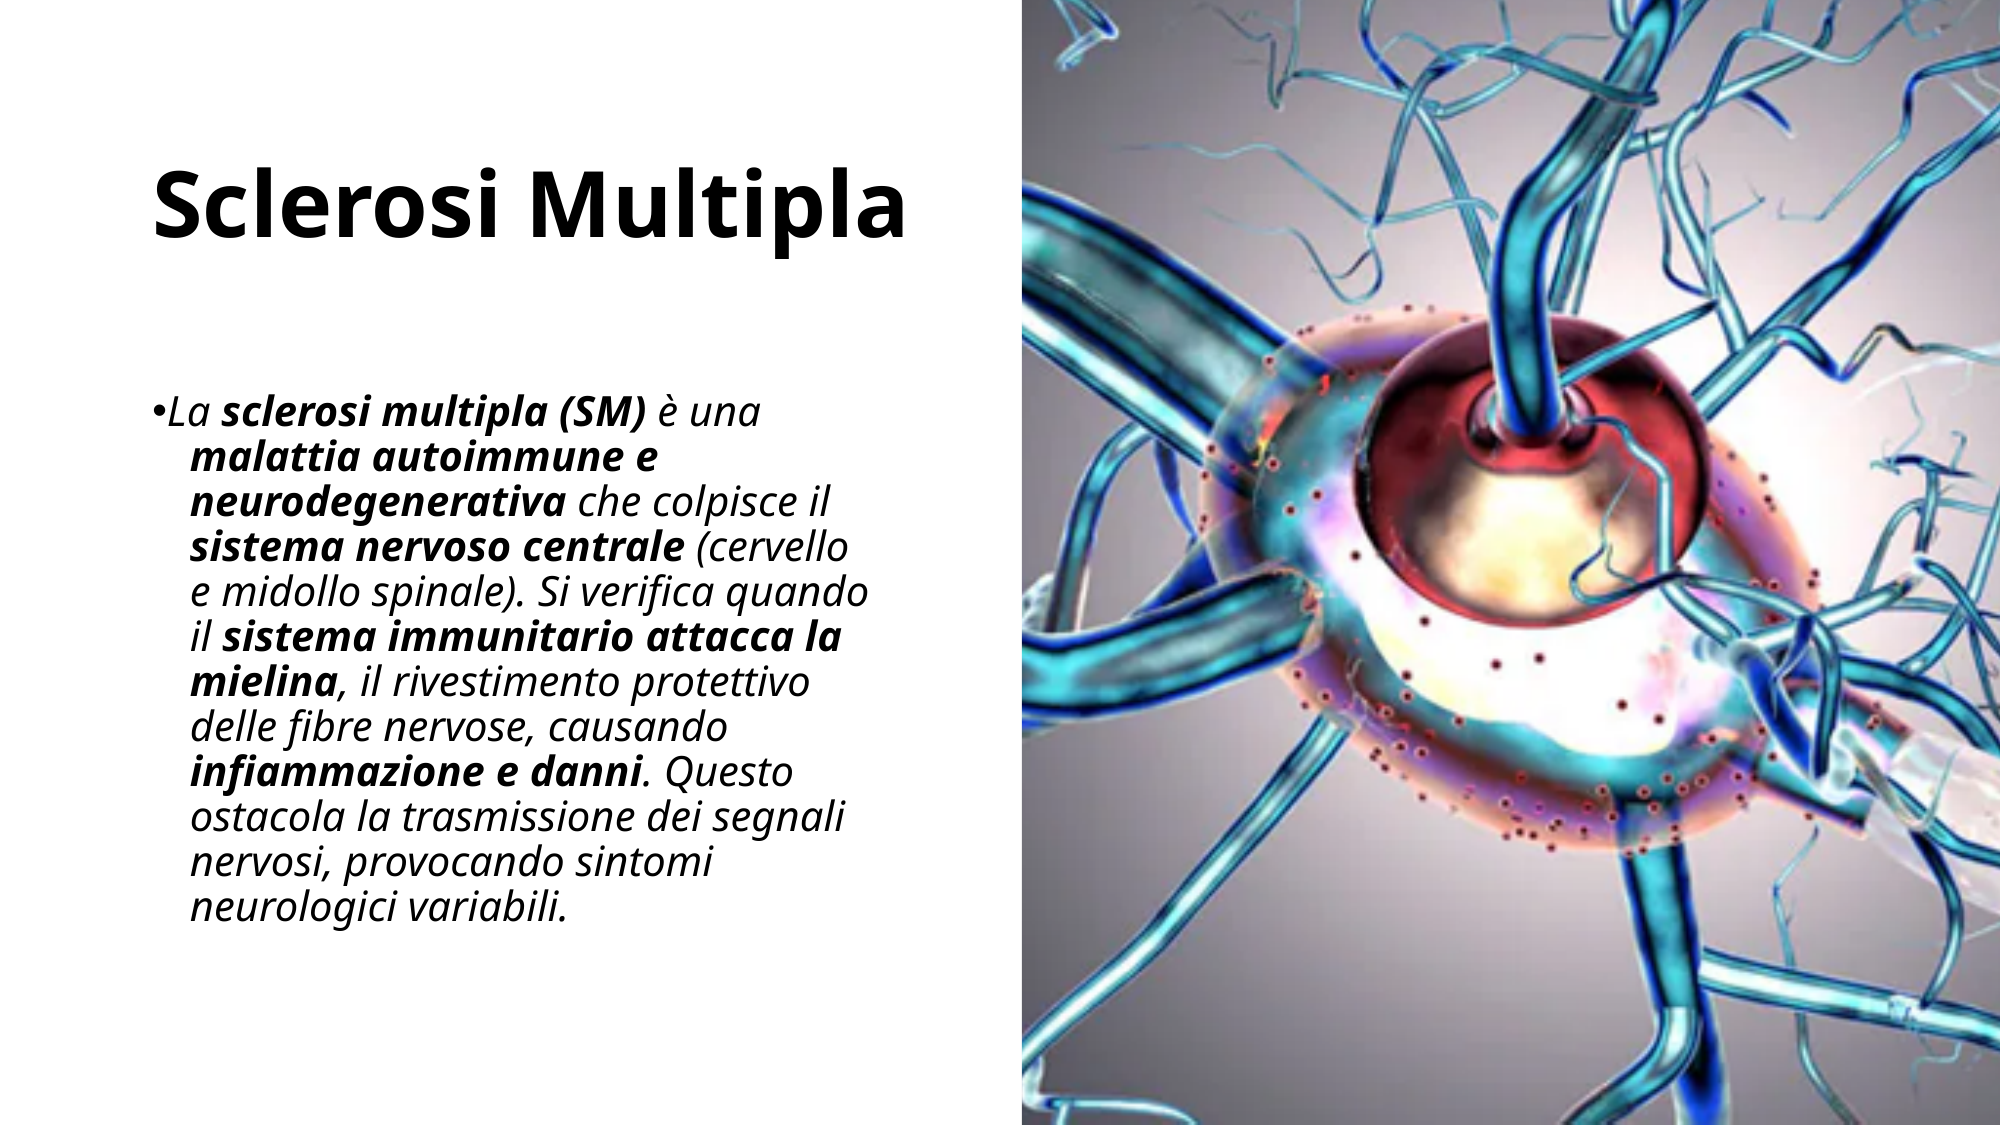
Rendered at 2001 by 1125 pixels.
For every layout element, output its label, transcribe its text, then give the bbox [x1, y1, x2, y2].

text_box La sclerosi multipla (SM) è una malattia autoimmune e neurodegenerativa che colpisce il sistema nervoso centrale (cervello e midollo spinale). Si verifica quando il sistema immunitario attacca la mielina, il rivestimento protettivo delle fibre nervose, causando infiammazione e danni. Questo ostacola la trasmissione dei segnali nervosi, provocando sintomi neurologici variabili. [137, 382, 896, 1014]
picture [1021, 0, 2000, 1125]
title Sclerosi Multipla [137, 59, 999, 357]
text_box [0, 0, 1021, 1125]
